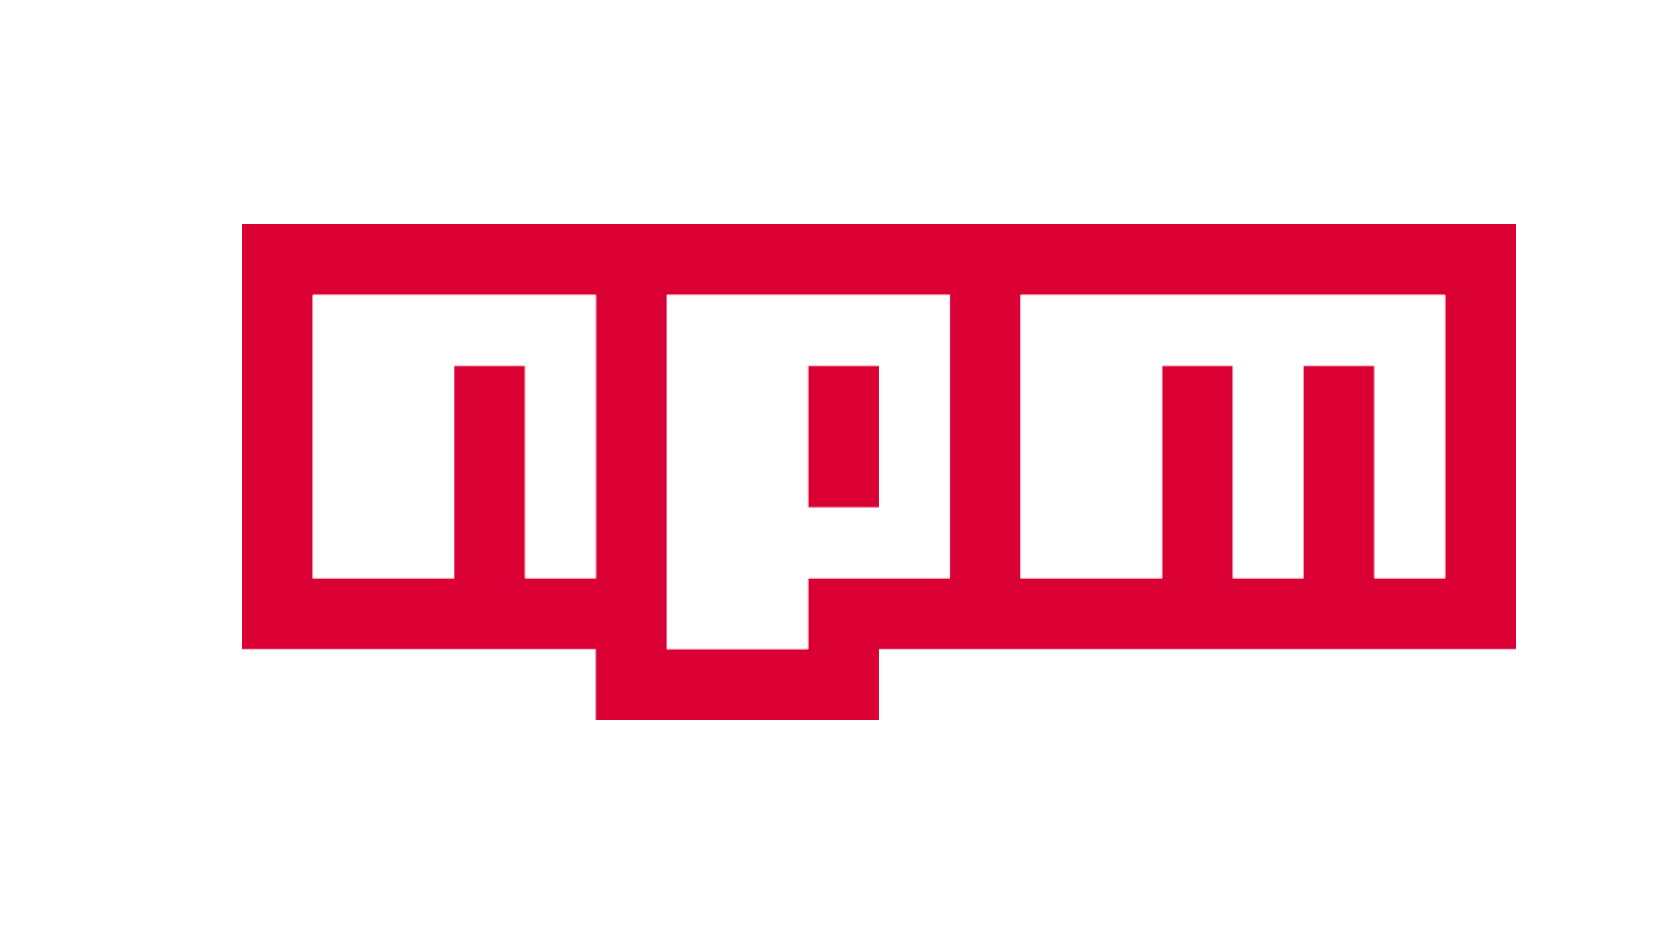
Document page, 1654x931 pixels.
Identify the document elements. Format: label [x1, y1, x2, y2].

picture [242, 224, 1516, 721]
